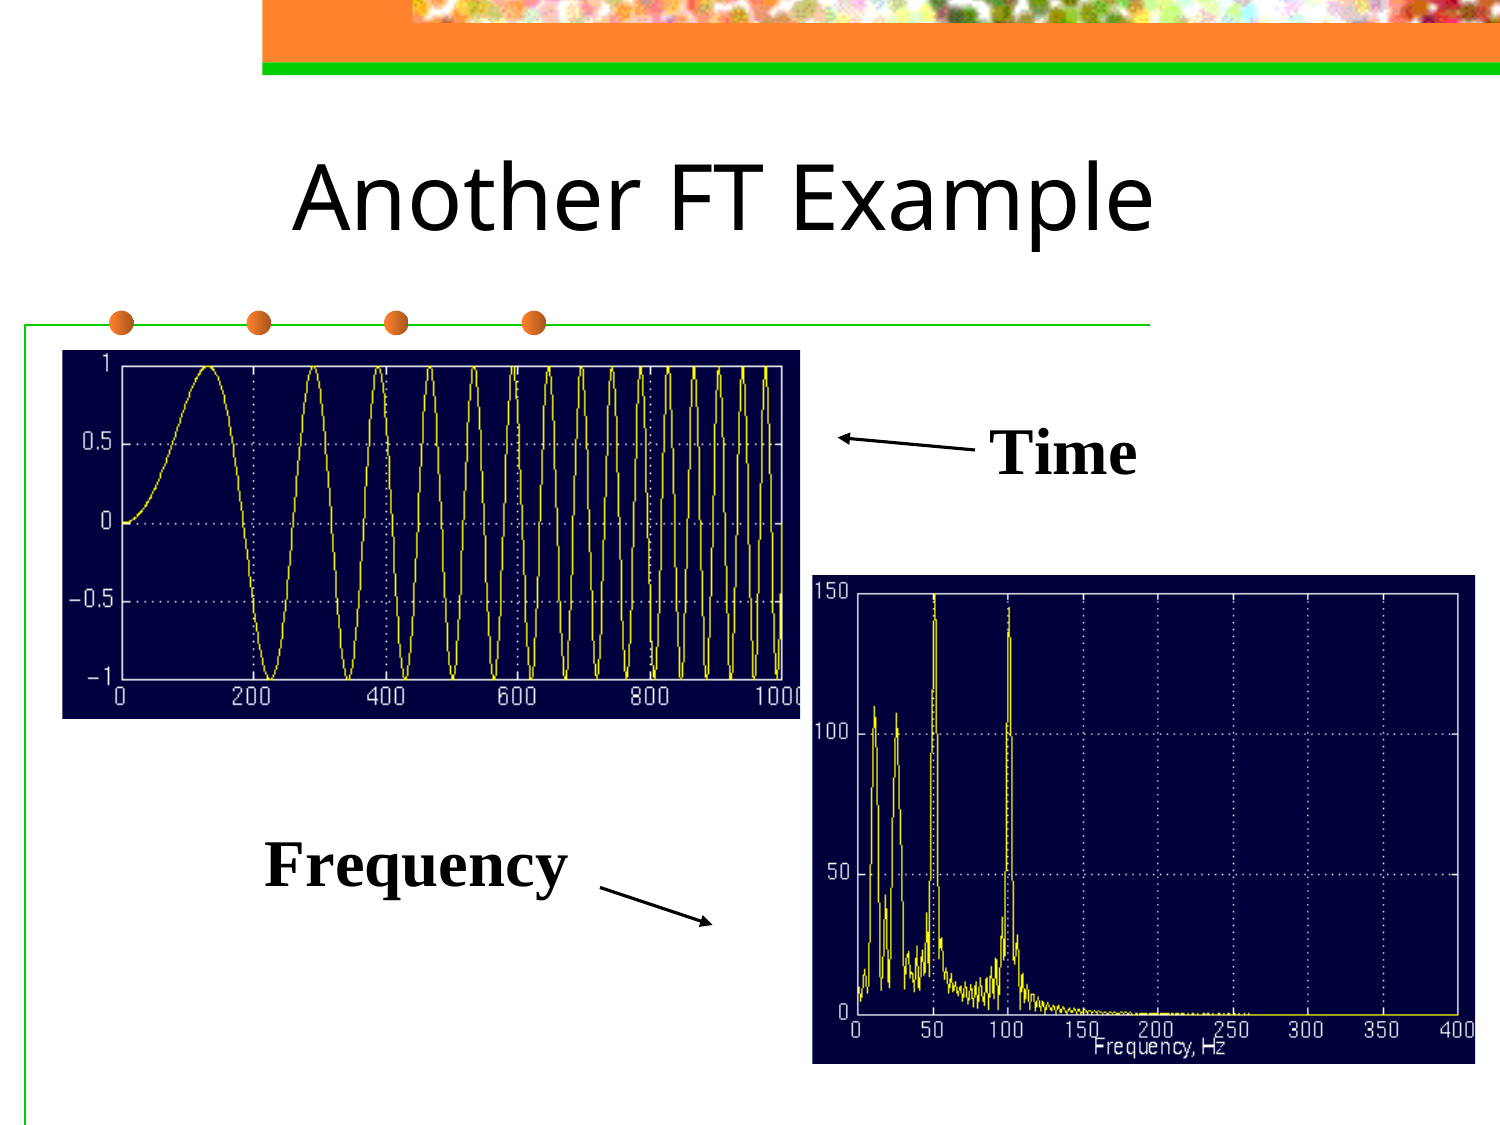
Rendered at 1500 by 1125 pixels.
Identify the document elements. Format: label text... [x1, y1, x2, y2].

title Another FT Example [87, 99, 1363, 288]
picture [812, 575, 1476, 1065]
text_box Time [974, 399, 1163, 496]
picture [412, 0, 1500, 23]
text_box Frequency [249, 812, 638, 908]
picture [62, 350, 801, 719]
